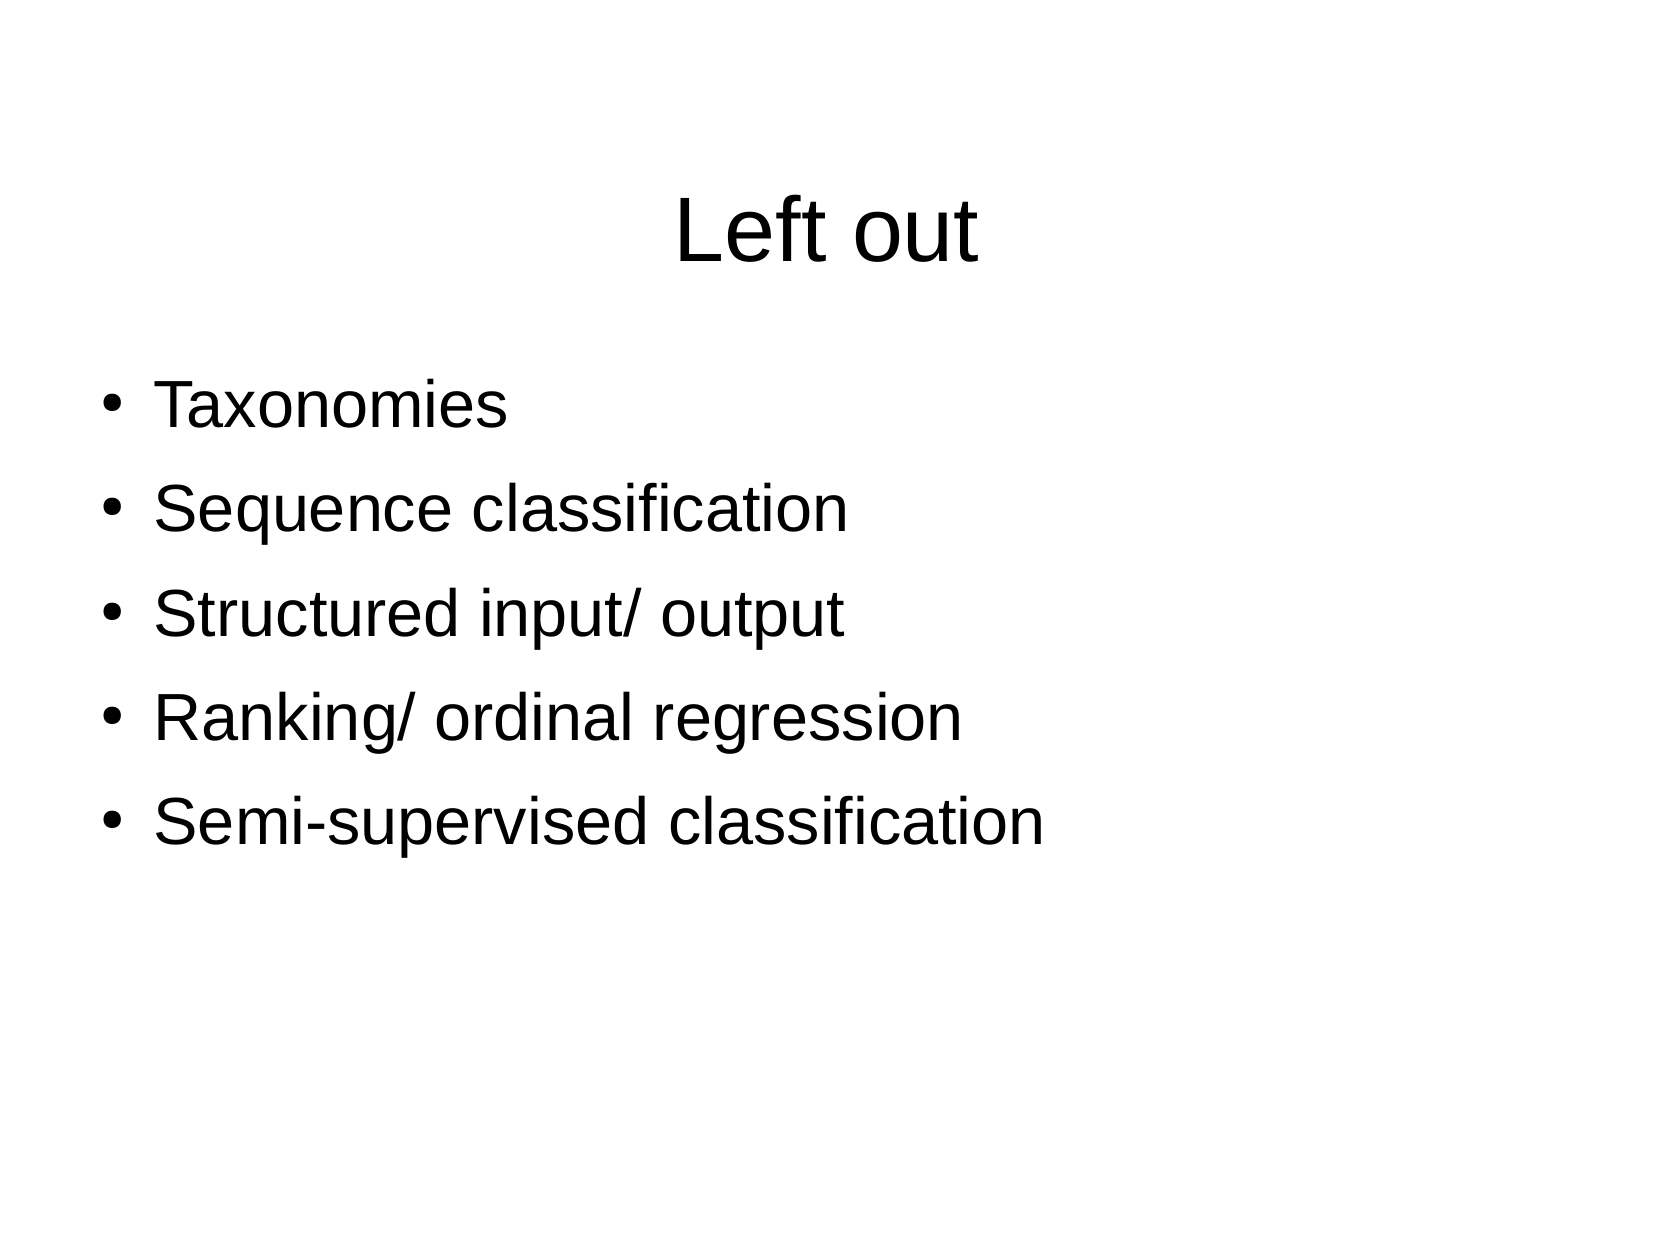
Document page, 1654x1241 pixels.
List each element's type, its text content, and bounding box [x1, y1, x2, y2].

title Left out [82, 133, 1571, 326]
list Taxonomies Sequence classification Structured input/ output Ranking/ ordinal regression Semi-supervised classification [82, 366, 1571, 1186]
